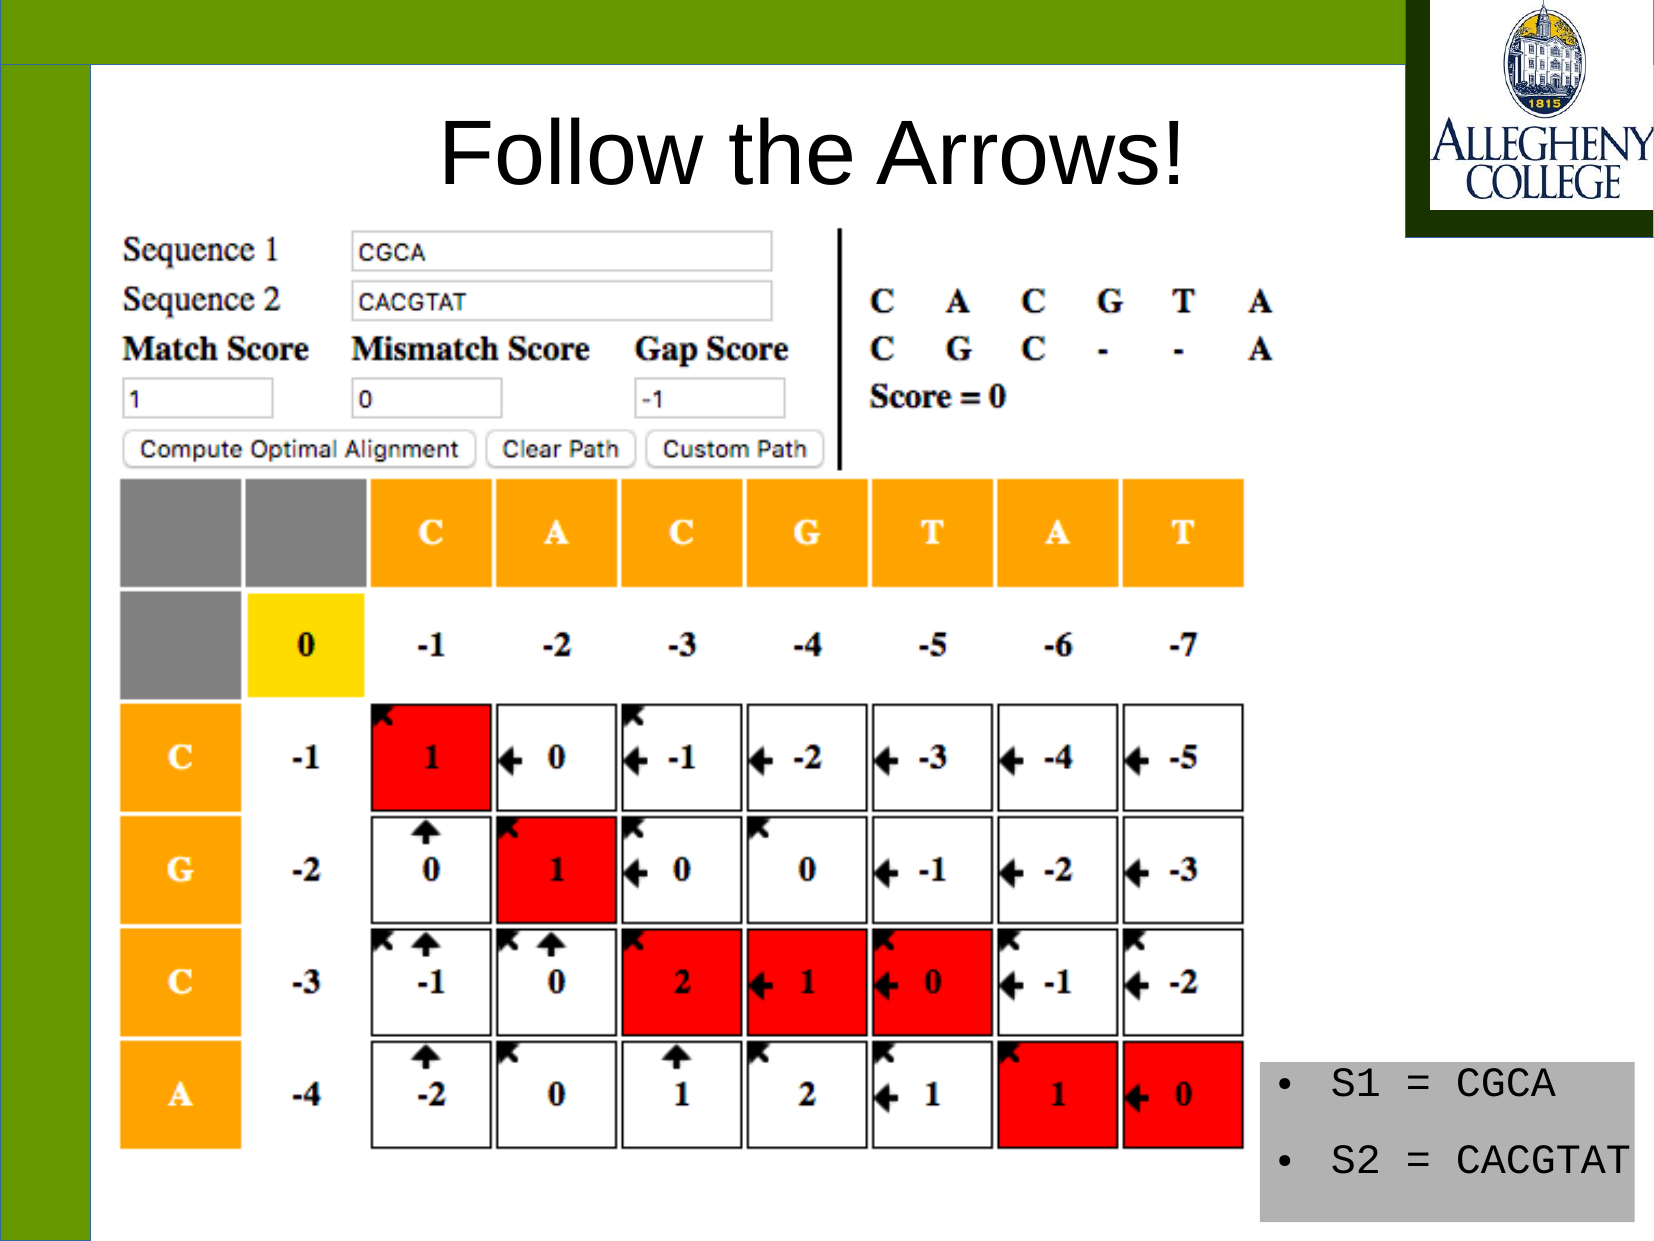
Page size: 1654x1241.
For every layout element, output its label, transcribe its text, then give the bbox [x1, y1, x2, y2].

picture [110, 190, 1281, 1171]
picture [1430, 0, 1654, 210]
list S1 = CGCA S2 = CACGTAT [1259, 1062, 1635, 1223]
text_box [0, 0, 1654, 1241]
title Follow the Arrows! [112, 65, 1515, 257]
